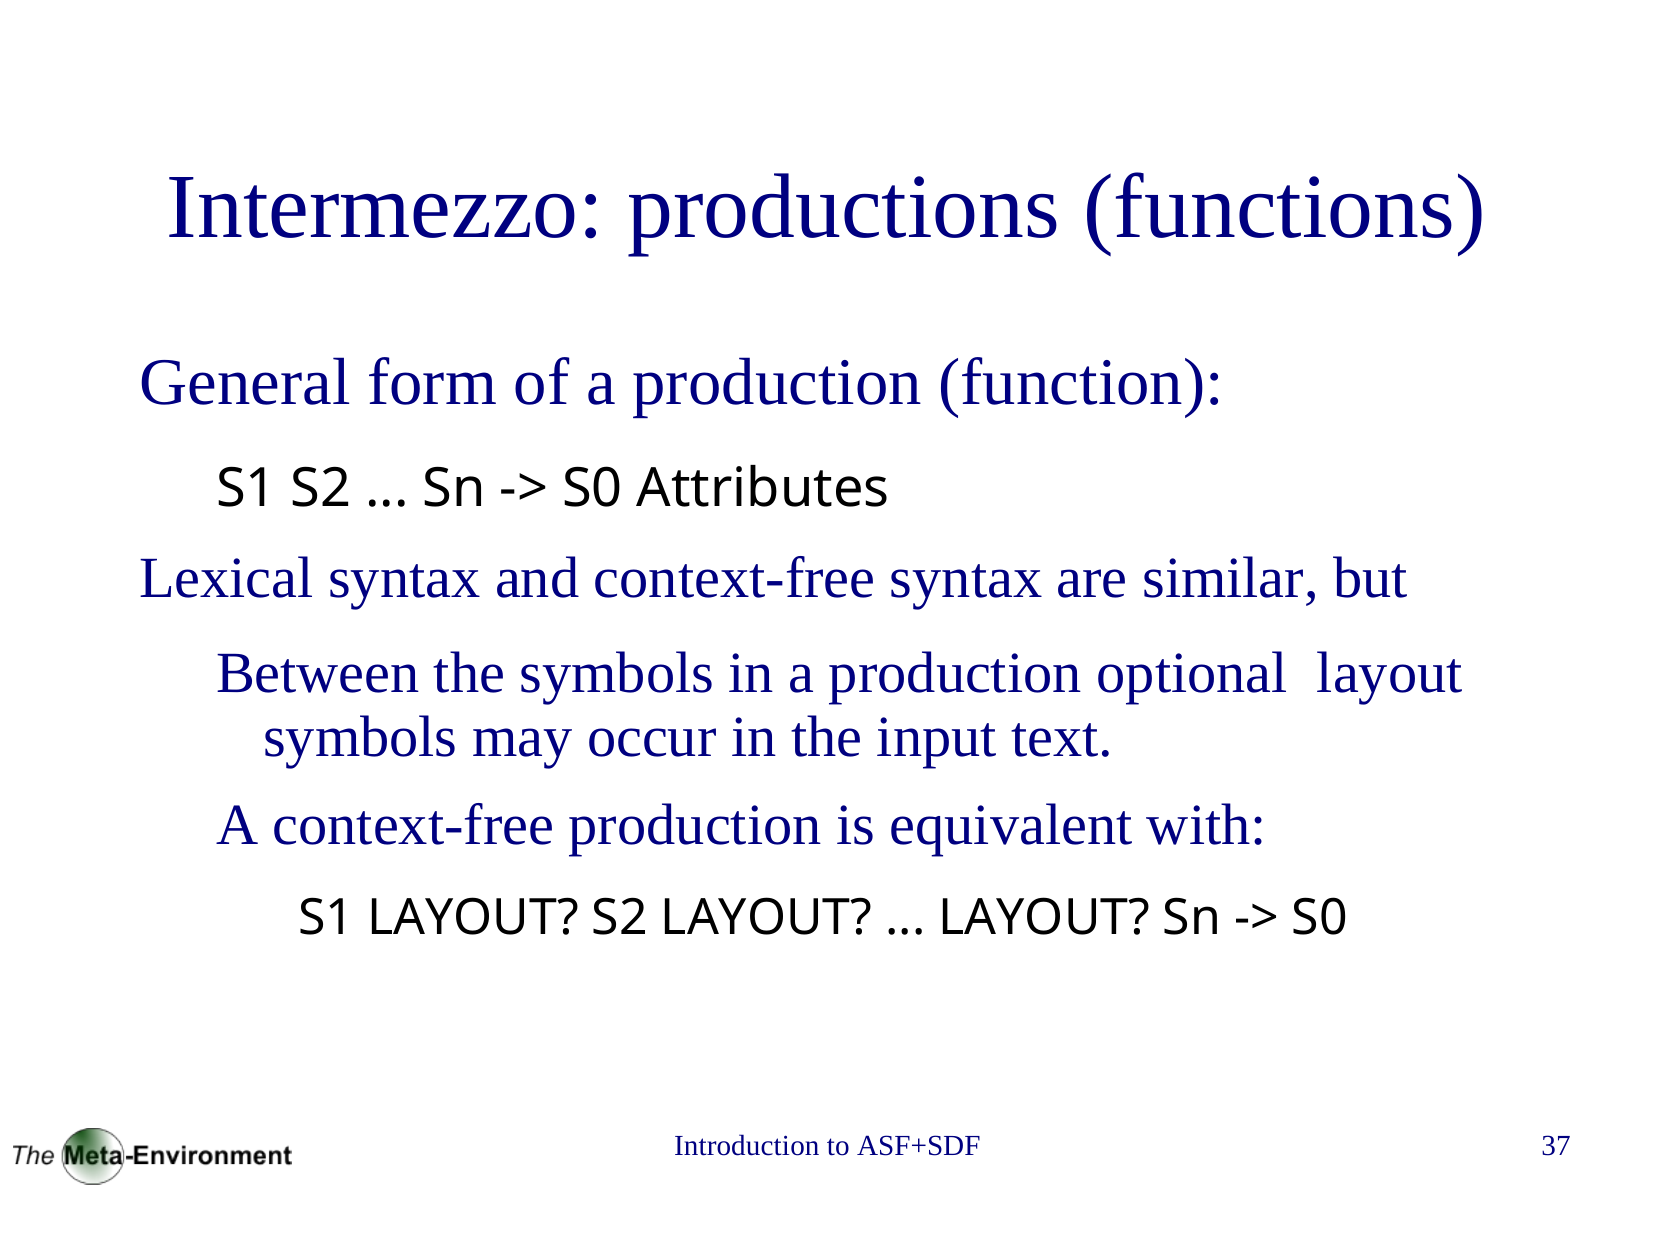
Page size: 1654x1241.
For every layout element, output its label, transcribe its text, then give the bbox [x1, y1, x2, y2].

title Intermezzo: productions (functions) [121, 102, 1534, 311]
list General form of a production (function): S1 S2 ... Sn -> S0 Attributes Lexical syntax and context-free syntax are similar, but Between the symbols in a production optional layout symbols may occur in the input text. A context-free production is equivalent with: S1 LAYOUT? S2 LAYOUT? ... LAYOUT? Sn -> S0 [121, 344, 1534, 1127]
picture [13, 1128, 292, 1185]
